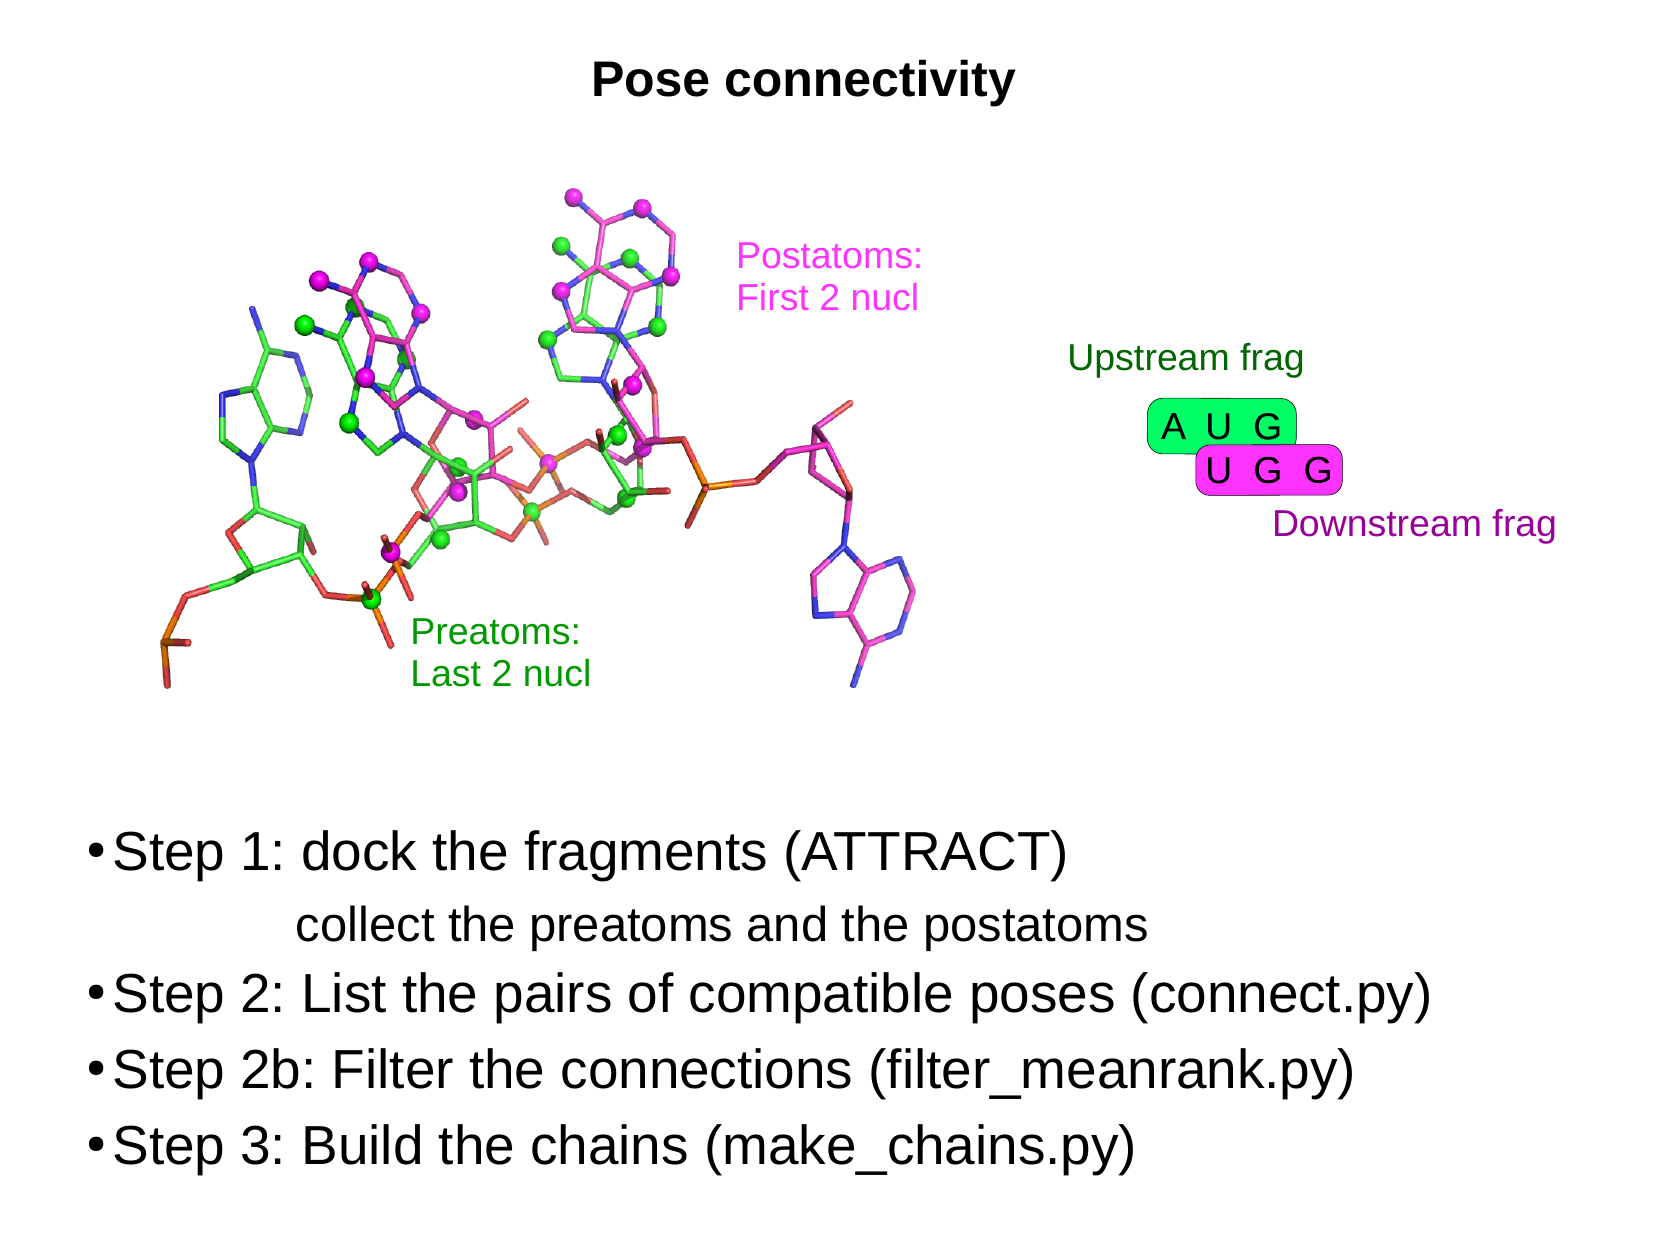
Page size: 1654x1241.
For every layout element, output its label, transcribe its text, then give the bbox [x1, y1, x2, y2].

text_box U G G [1195, 444, 1343, 496]
text_box Upstream frag [1052, 328, 1350, 386]
picture [110, 151, 985, 705]
list Step 1: dock the fragments (ATTRACT) collect the preatoms and the postatoms Step 2: List the pairs of compatible poses (connect.py) Step 2b: Filter the connections (filter_meanrank.py) Step 3: Build the chains (make_chains.py) [77, 769, 1604, 1177]
text_box Pose connectivity [576, 43, 1071, 115]
text_box Postatoms: First 2 nucl [721, 227, 1016, 329]
text_box Preatoms: Last 2 nucl [395, 603, 691, 705]
text_box Downstream frag [1257, 495, 1627, 553]
text_box A U G [1147, 398, 1297, 454]
